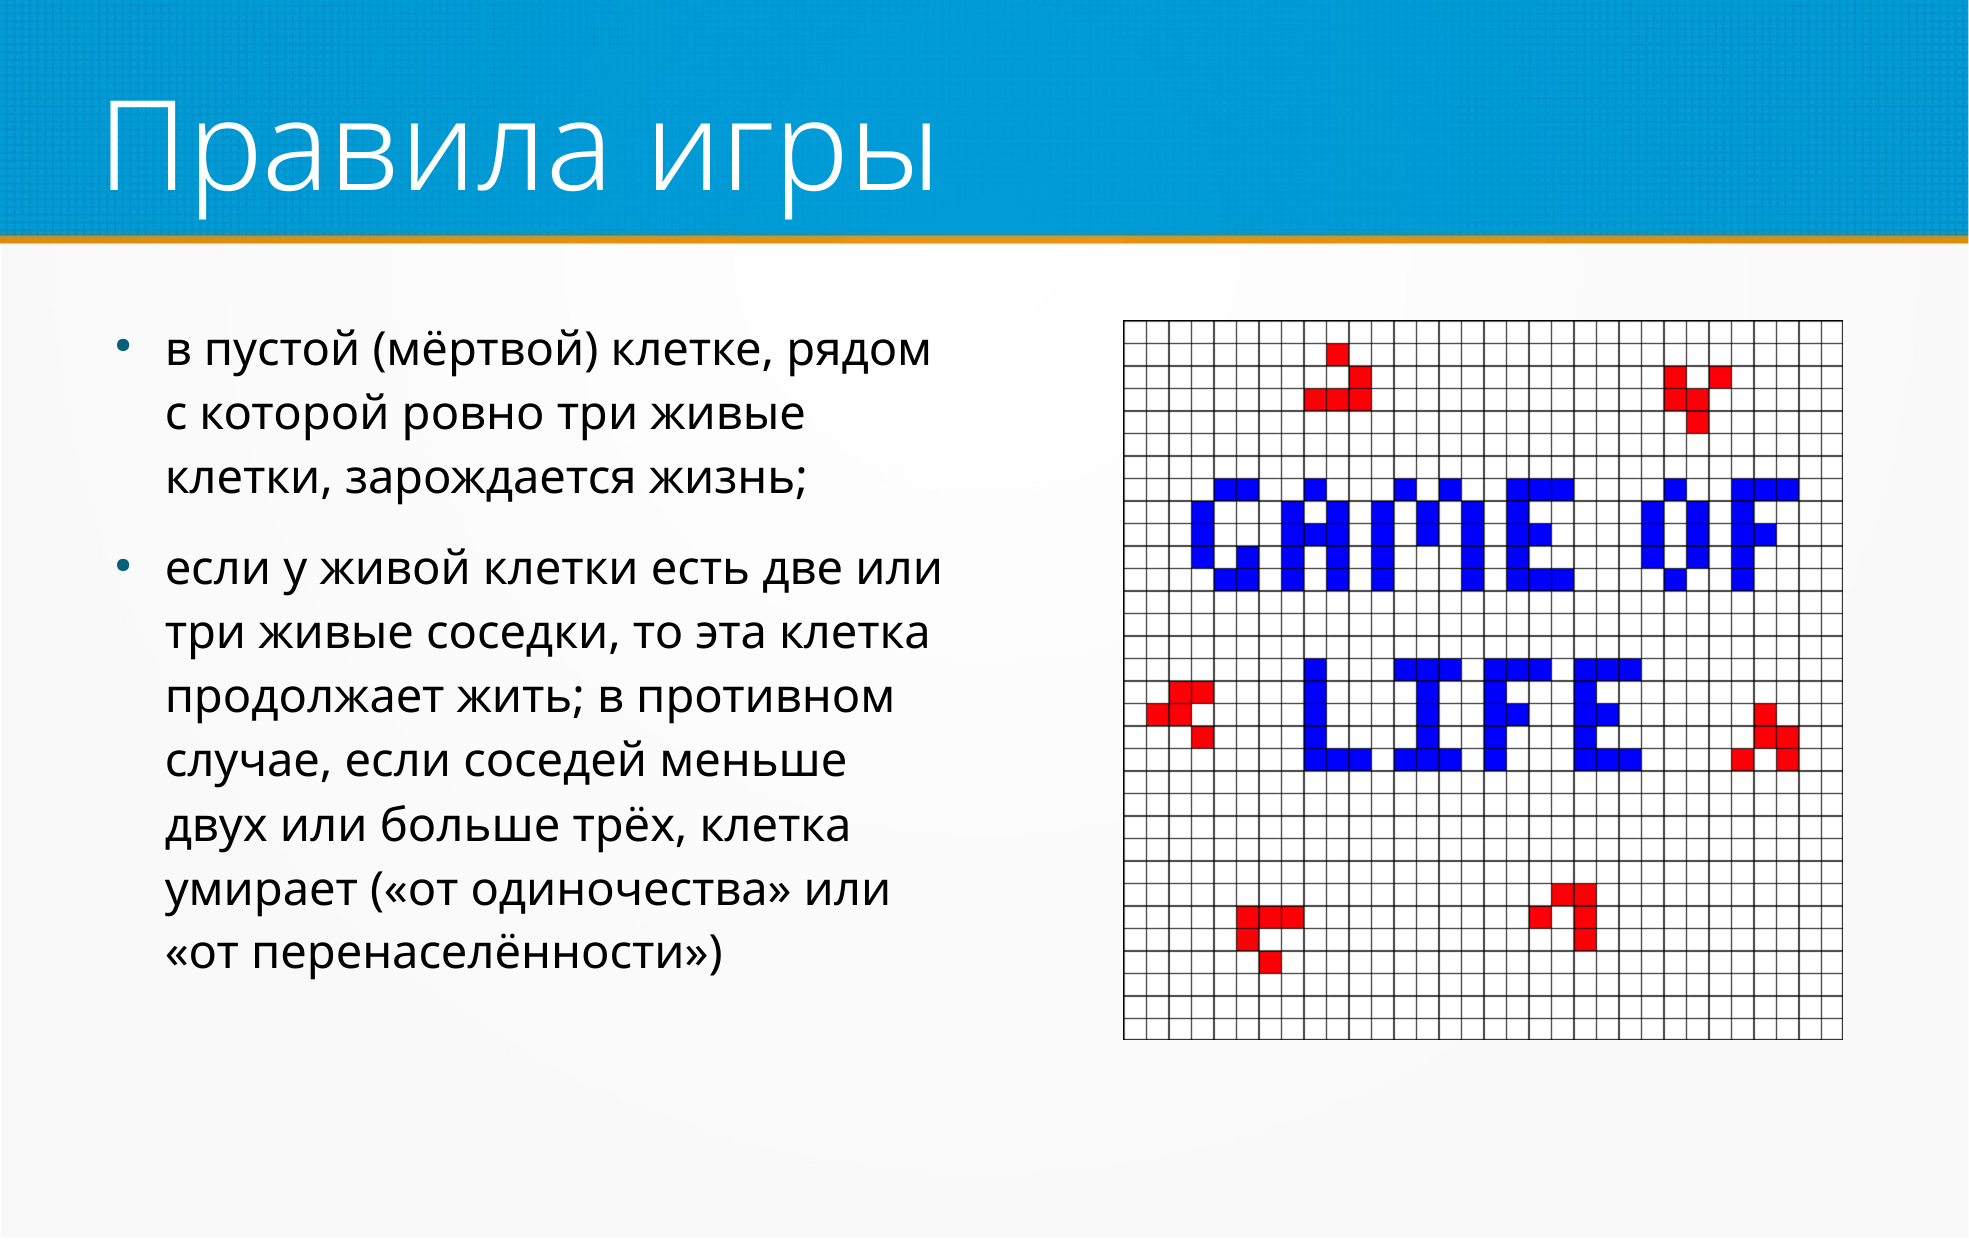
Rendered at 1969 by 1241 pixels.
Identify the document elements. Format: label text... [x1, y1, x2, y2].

title Правила игры [98, 19, 1870, 227]
picture [0, 233, 1969, 1241]
list в пустой (мёртвой) клетке, рядом с которой ровно три живые клетки, зарождается жизнь; если у живой клетки есть две или три живые соседки, то эта клетка продолжает жить; в противном случае, если соседей меньше двух или больше трёх, клетка умирает («от одиночества» или «от перенаселённости») [98, 315, 958, 1081]
